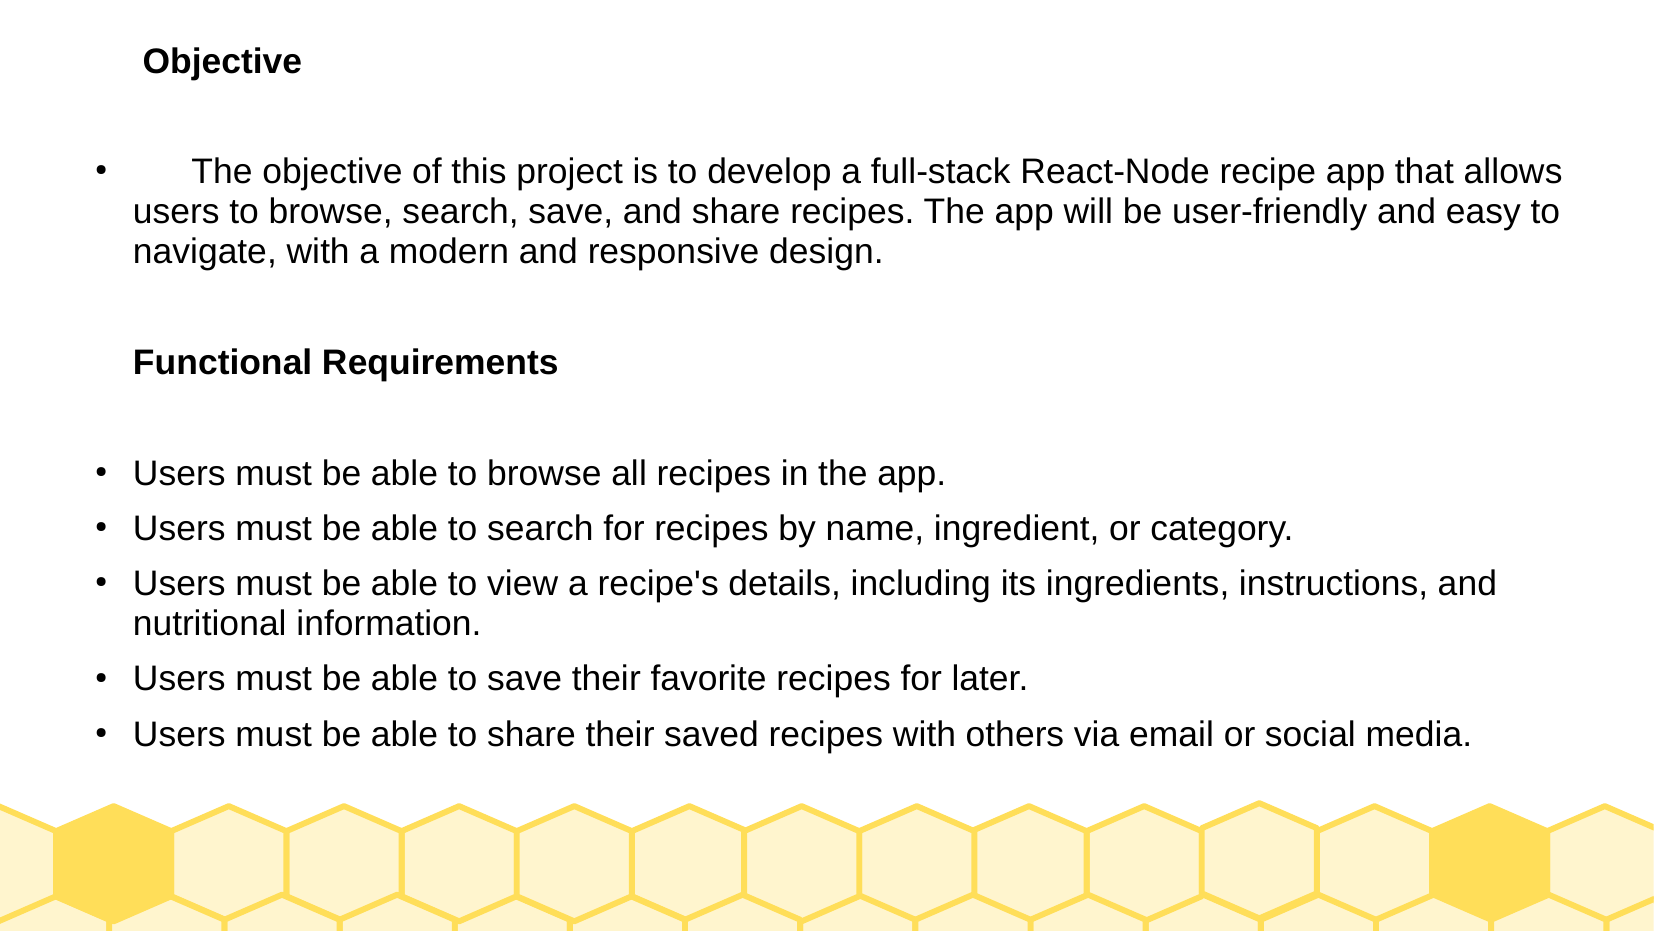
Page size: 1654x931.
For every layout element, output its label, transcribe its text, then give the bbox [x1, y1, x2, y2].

list Objective The objective of this project is to develop a full-stack React-Node recipe app that allows users to browse, search, save, and share recipes. The app will be user-friendly and easy to navigate, with a modern and responsive design. Functional Requirements Users must be able to browse all recipes in the app. Users must be able to search for recipes by name, ingredient, or category. Users must be able to view a recipe's details, including its ingredients, instructions, and nutritional information. Users must be able to save their favorite recipes for later. Users must be able to share their saved recipes with others via email or social media. [82, 40, 1571, 758]
